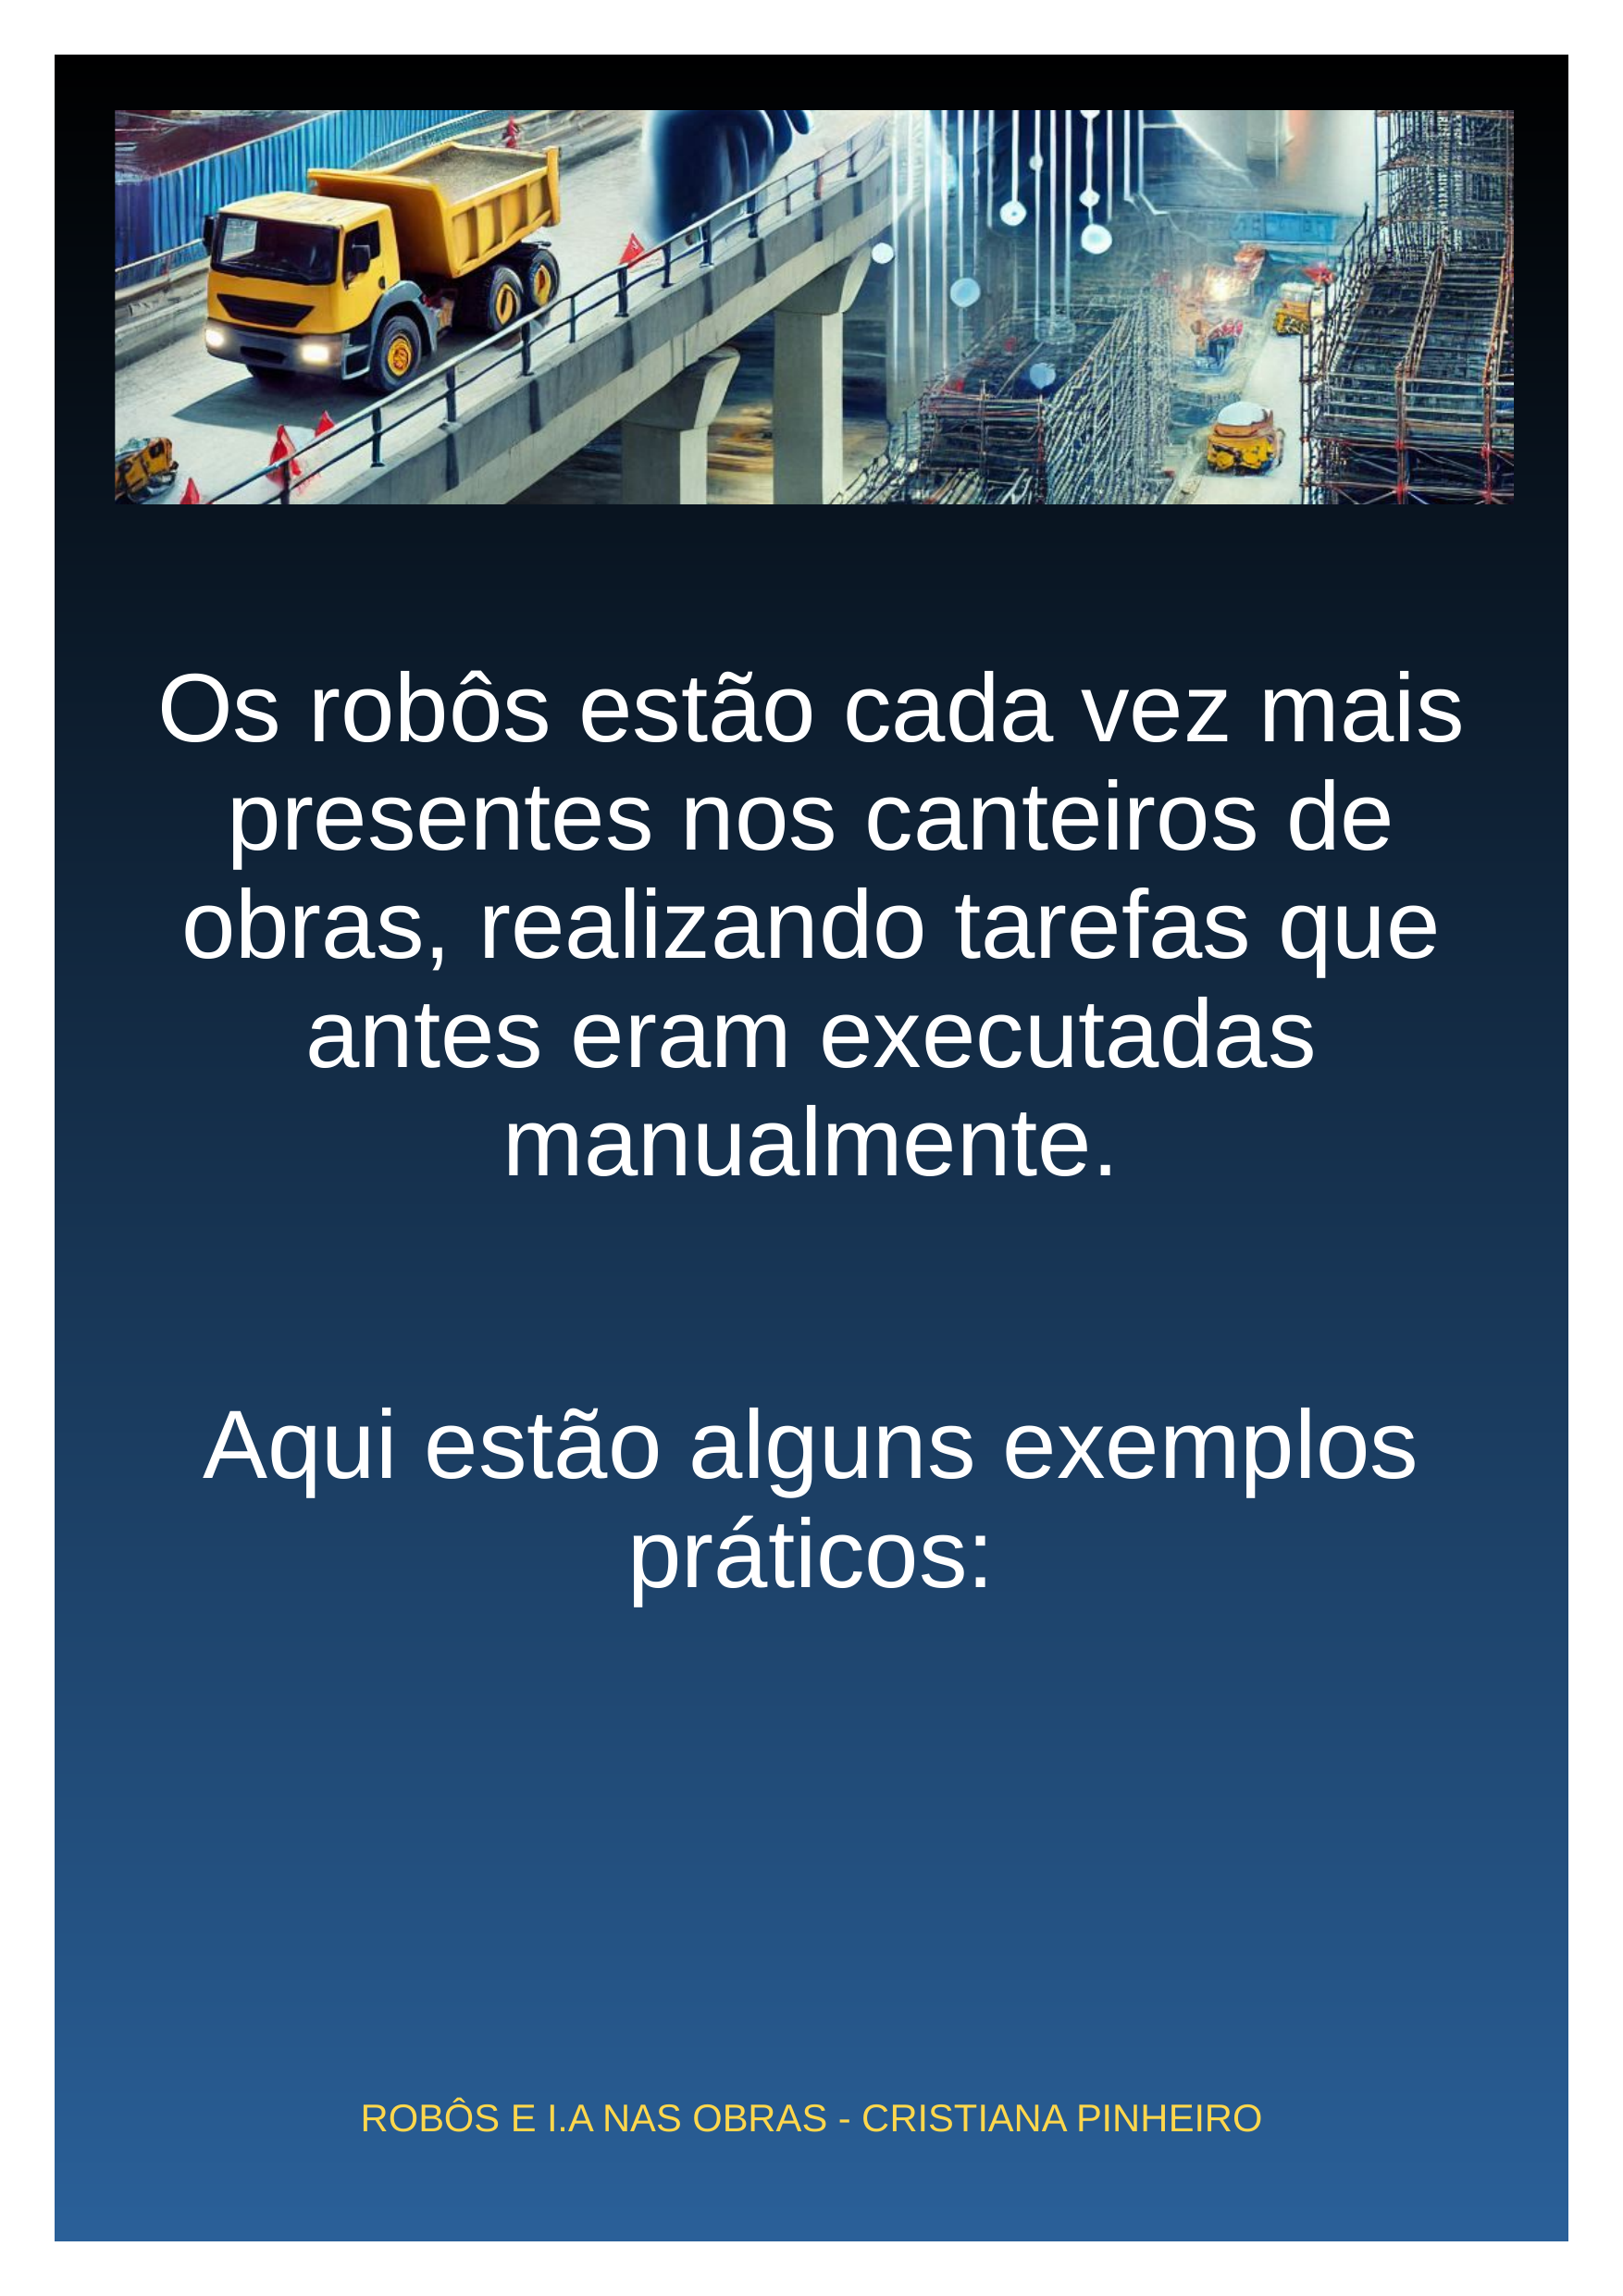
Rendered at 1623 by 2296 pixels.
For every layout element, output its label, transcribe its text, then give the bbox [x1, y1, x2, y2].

list Os robôs estão cada vez mais presentes nos canteiros de obras, realizando tarefas que antes eram executadas manualmente. Aqui estão alguns exemplos práticos: [130, 653, 1493, 1627]
picture [115, 110, 1514, 504]
list Robôs e I.A nas Obras - Cristiana Pinheiro [130, 2096, 1493, 2187]
